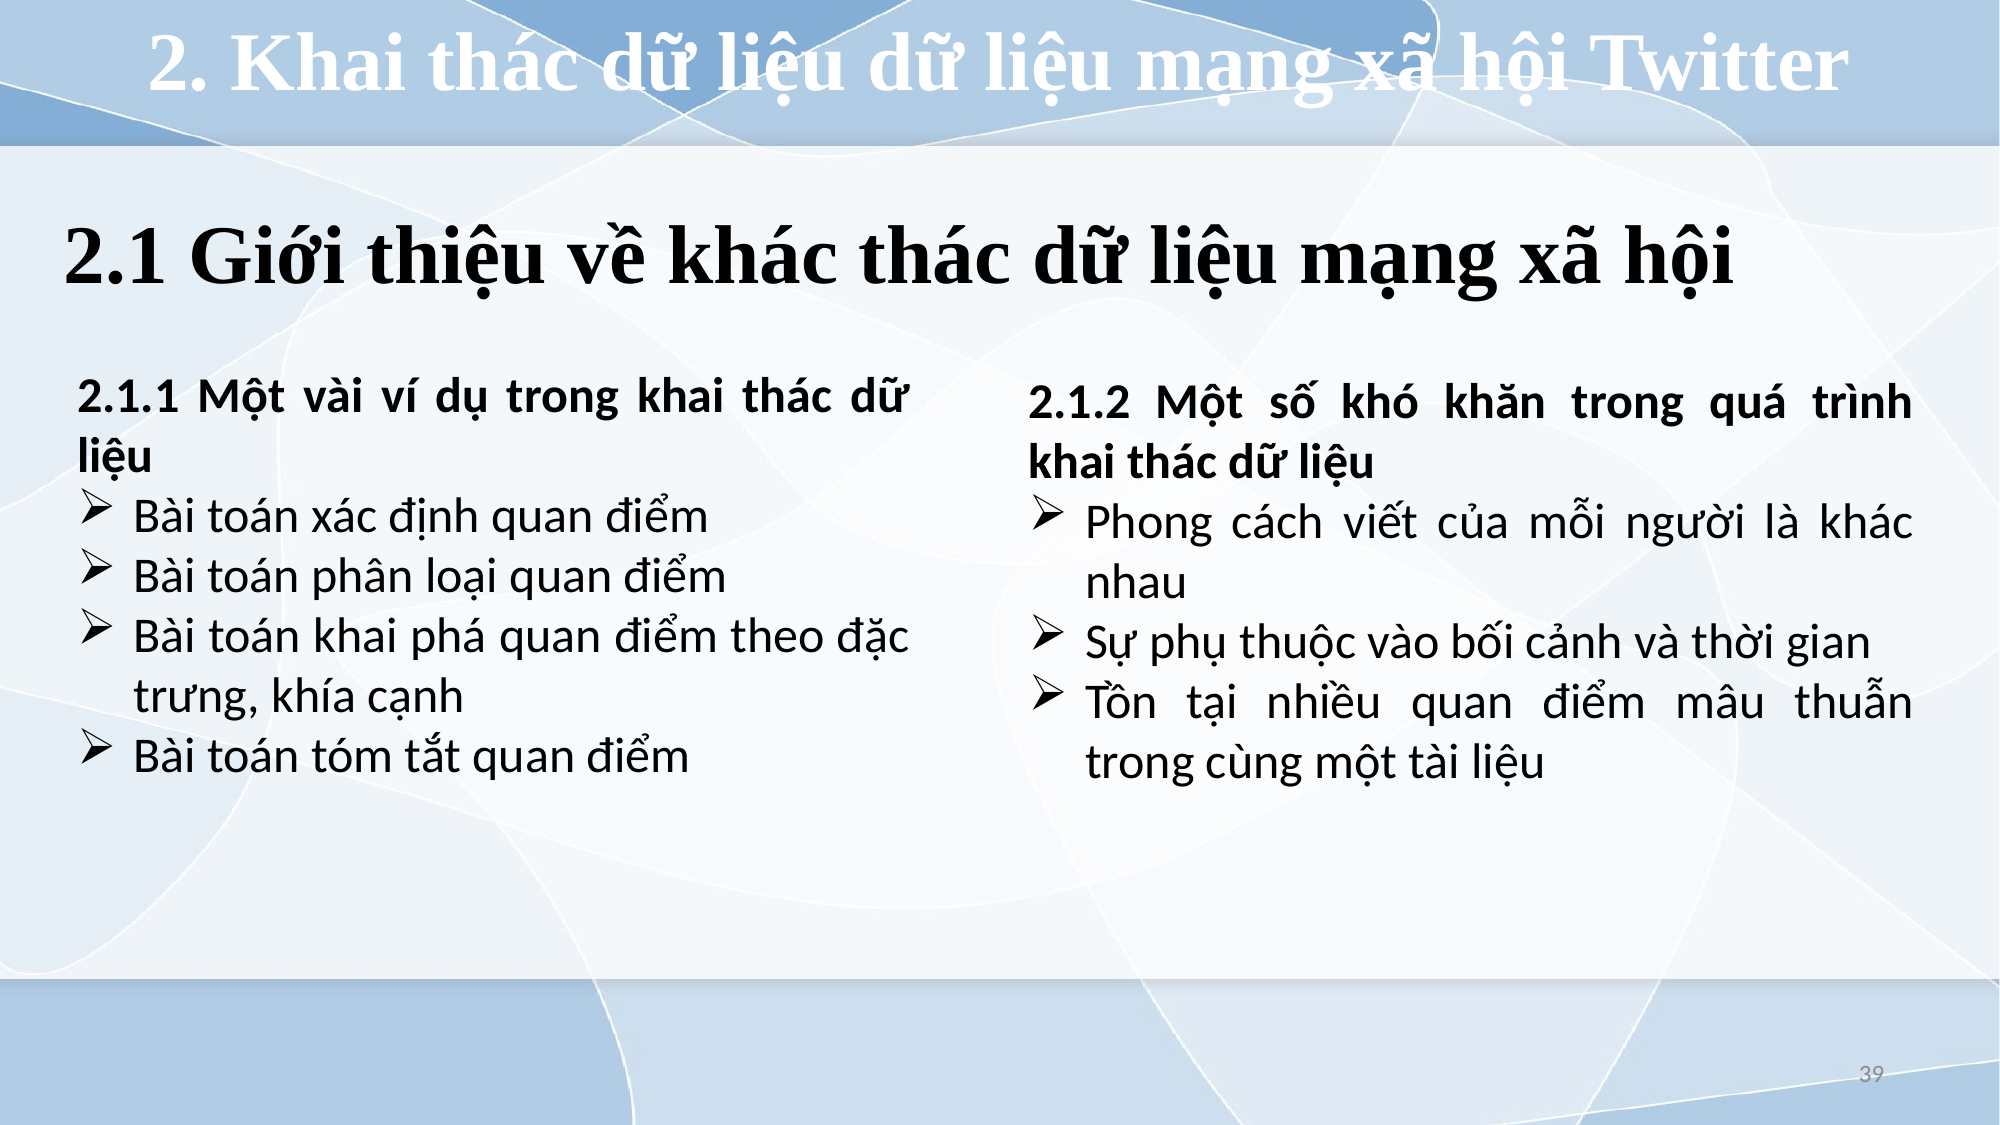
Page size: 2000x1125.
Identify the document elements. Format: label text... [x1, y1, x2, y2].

slide_number <number> [1432, 1042, 1900, 1103]
title 2.1 Giới thiệu về khác thác dữ liệu mạng xã hội [0, 200, 1800, 400]
text_box 2.1.2 Một số khó khăn trong quá trình khai thác dữ liệu Phong cách viết của mỗi người là khác nhau Sự phụ thuộc vào bối cảnh và thời gian Tồn tại nhiều quan điểm mâu thuẫn trong cùng một tài liệu [1013, 361, 1929, 796]
text_box 2. Khai thác dữ liệu dữ liệu mạng xã hội Twitter [0, 0, 2000, 115]
text_box 2.1.1 Một vài ví dụ trong khai thác dữ liệu Bài toán xác định quan điểm Bài toán phân loại quan điểm Bài toán khai phá quan điểm theo đặc trưng, khía cạnh Bài toán tóm tắt quan điểm [62, 355, 925, 790]
